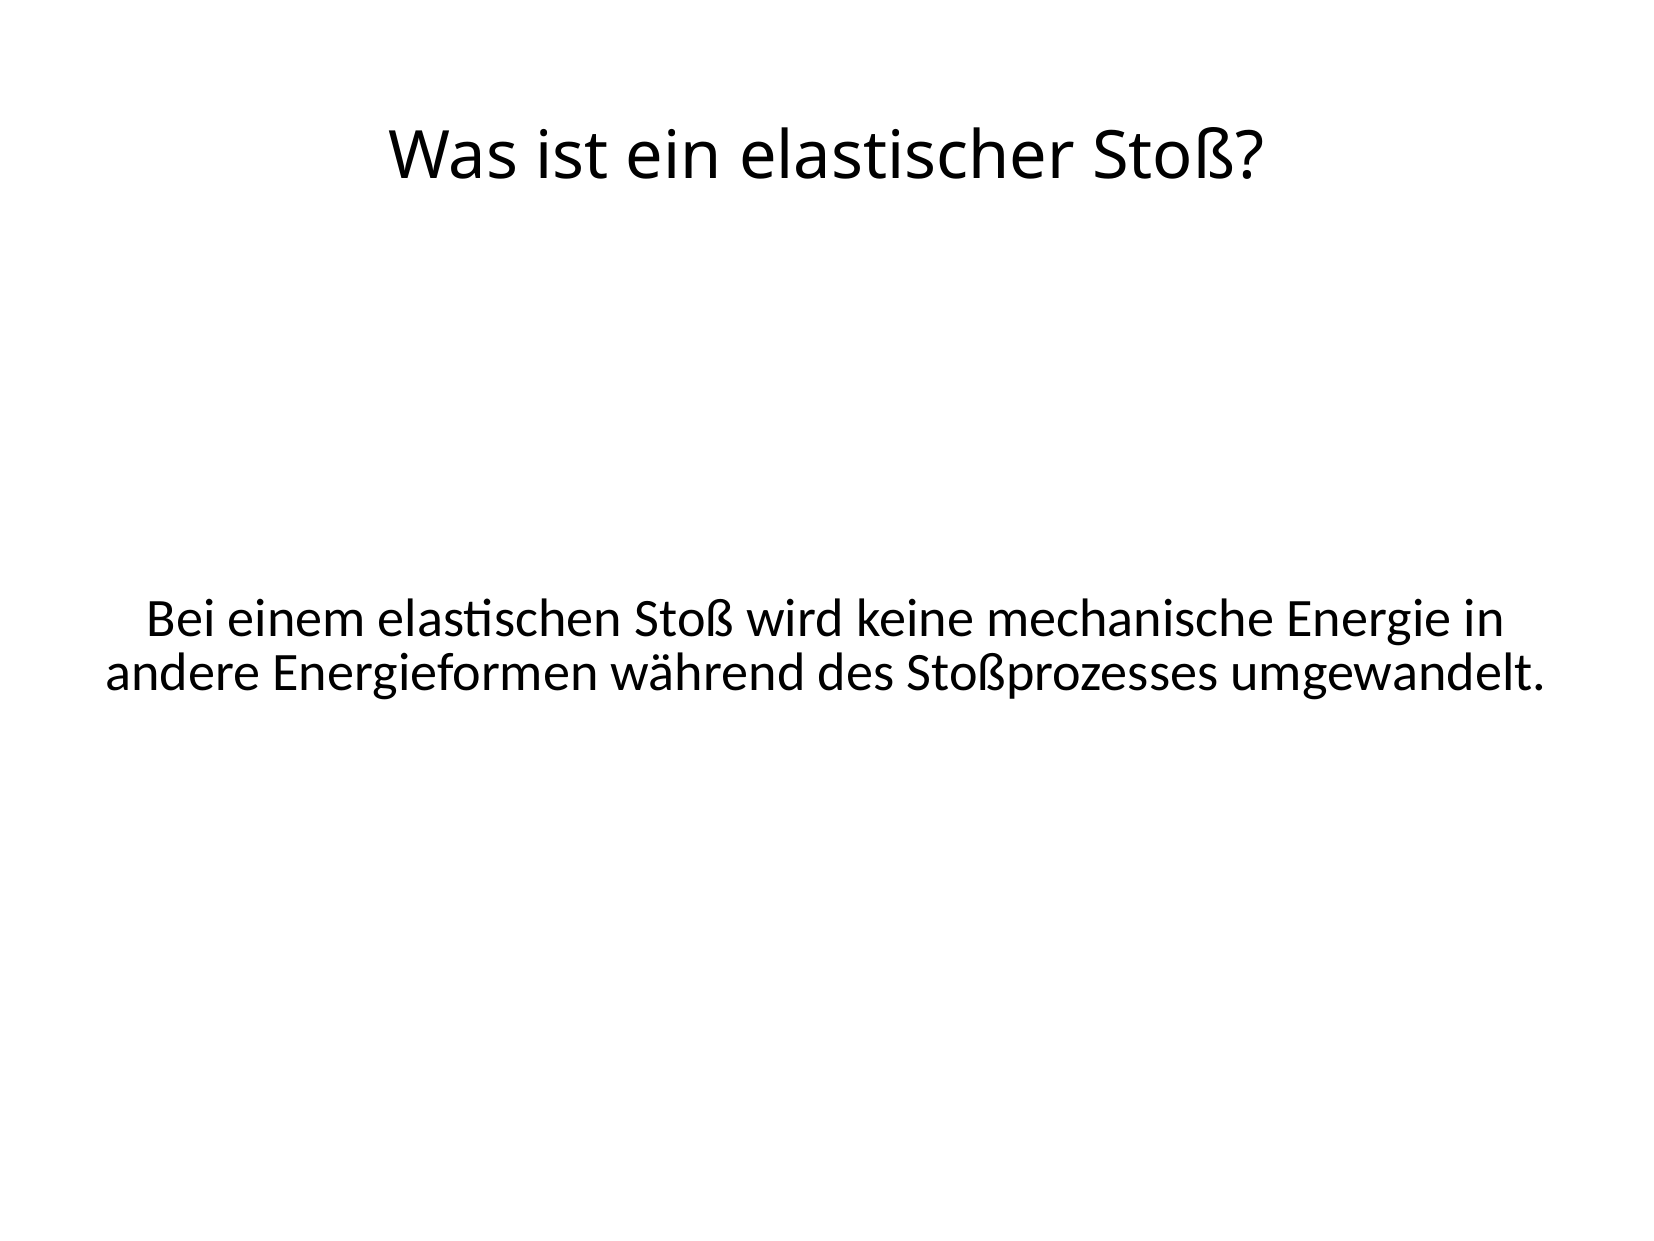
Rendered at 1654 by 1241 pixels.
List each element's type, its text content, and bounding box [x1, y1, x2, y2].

subtitle Bei einem elastischen Stoß wird keine mechanische Energie in andere Energieformen während des Stoßprozesses umgewandelt. [82, 290, 1571, 1010]
title Was ist ein elastischer Stoß? [82, 49, 1571, 257]
